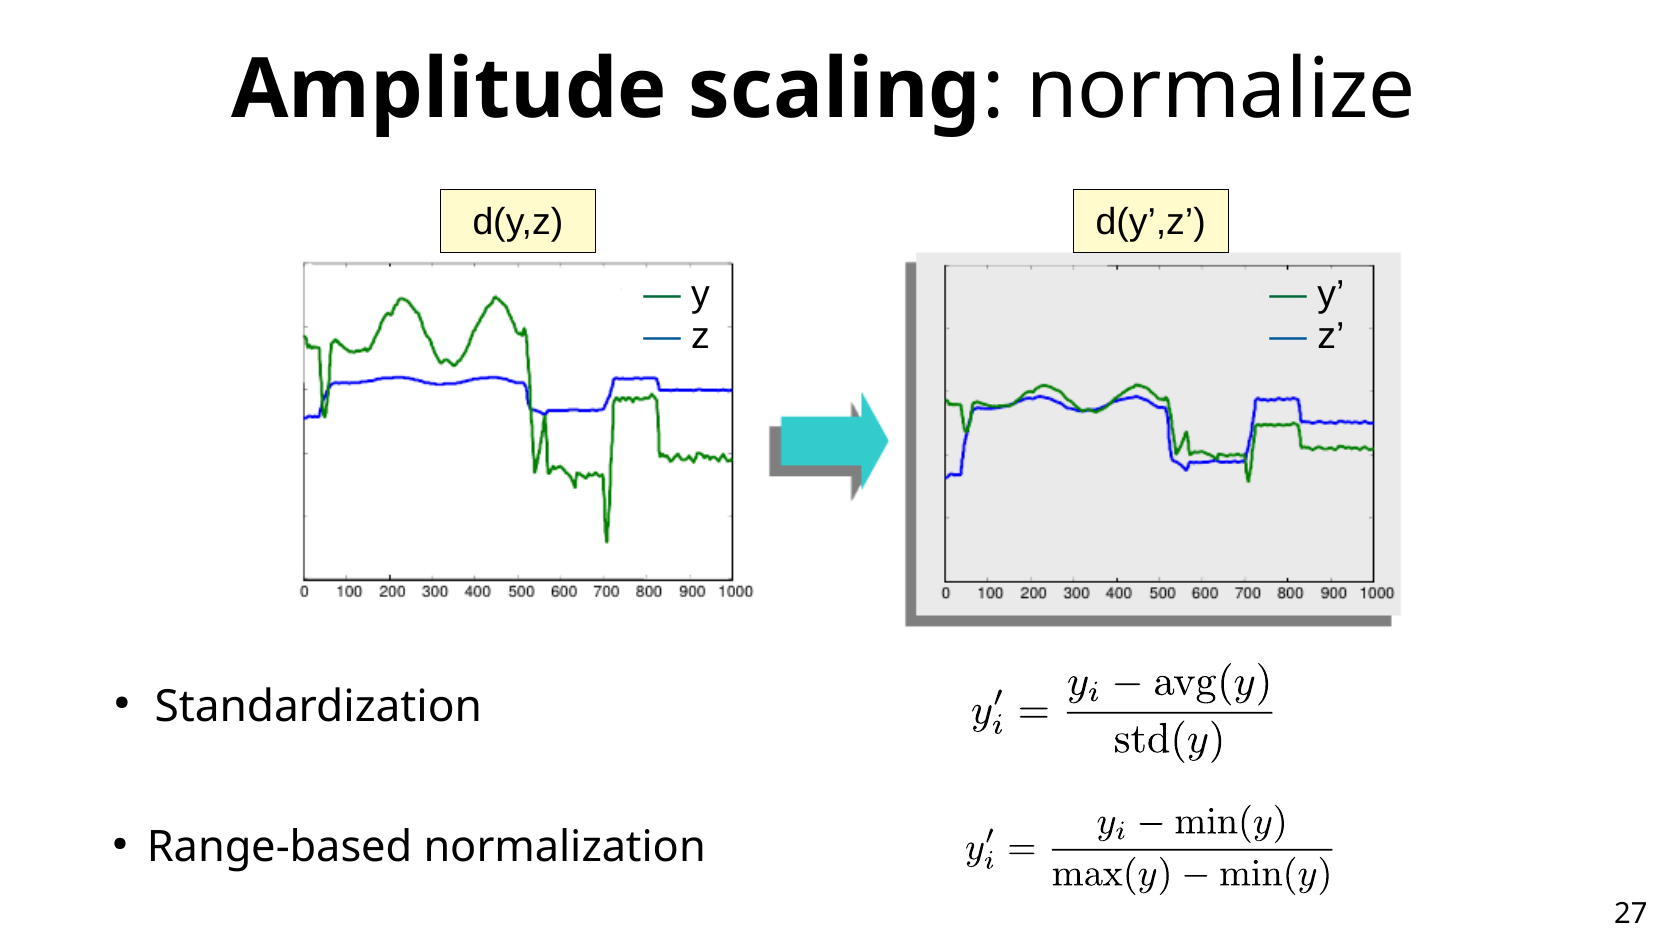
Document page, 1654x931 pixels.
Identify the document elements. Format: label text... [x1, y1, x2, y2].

list Standardization [100, 673, 723, 735]
title Amplitude scaling: normalize [0, 19, 1650, 151]
text_box [964, 804, 1333, 895]
text_box d(y’,z’) [1073, 189, 1229, 253]
text_box — y — z [628, 264, 729, 364]
text_box d(y,z) [440, 189, 596, 253]
text_box [970, 663, 1273, 763]
picture [280, 245, 1409, 633]
text_box — y’ — z’ [1254, 265, 1371, 406]
list Range-based normalization [100, 815, 873, 877]
